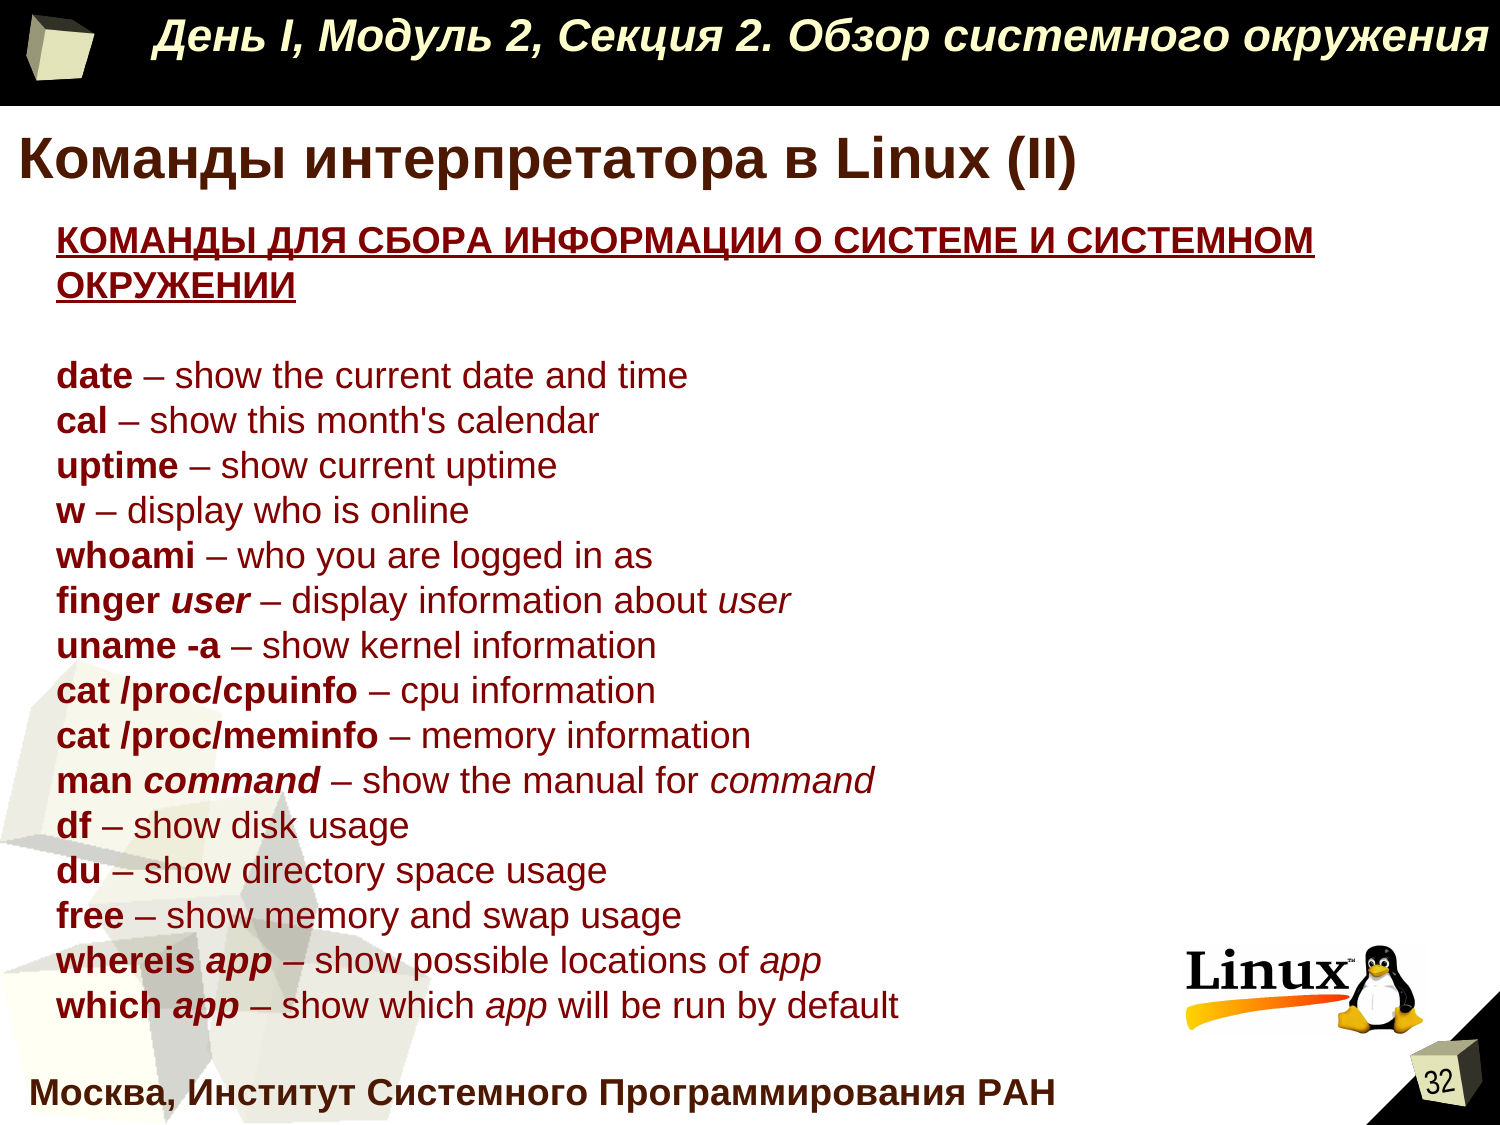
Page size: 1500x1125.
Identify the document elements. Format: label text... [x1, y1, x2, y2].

text_box КОМАНДЫ ДЛЯ СБОРА ИНФОРМАЦИИ О СИСТЕМЕ И СИСТЕМНОМ ОКРУЖЕНИИ date – show the current date and time cal – show this month's calendar uptime – show current uptime w – display who is online whoami – who you are logged in as finger user – display information about user uname -a – show kernel information cat /proc/cpuinfo – cpu information cat /proc/meminfo – memory information man command – show the manual for command df – show disk usage du – show directory space usage free – show memory and swap usage whereis app – show possible locations of app which app – show which app will be run by default [41, 208, 1444, 1034]
picture [0, 659, 433, 1125]
text_box Команды интерпретатора в Linux (II) [4, 112, 1500, 198]
picture [1181, 944, 1428, 1036]
picture [423, 1088, 433, 1102]
